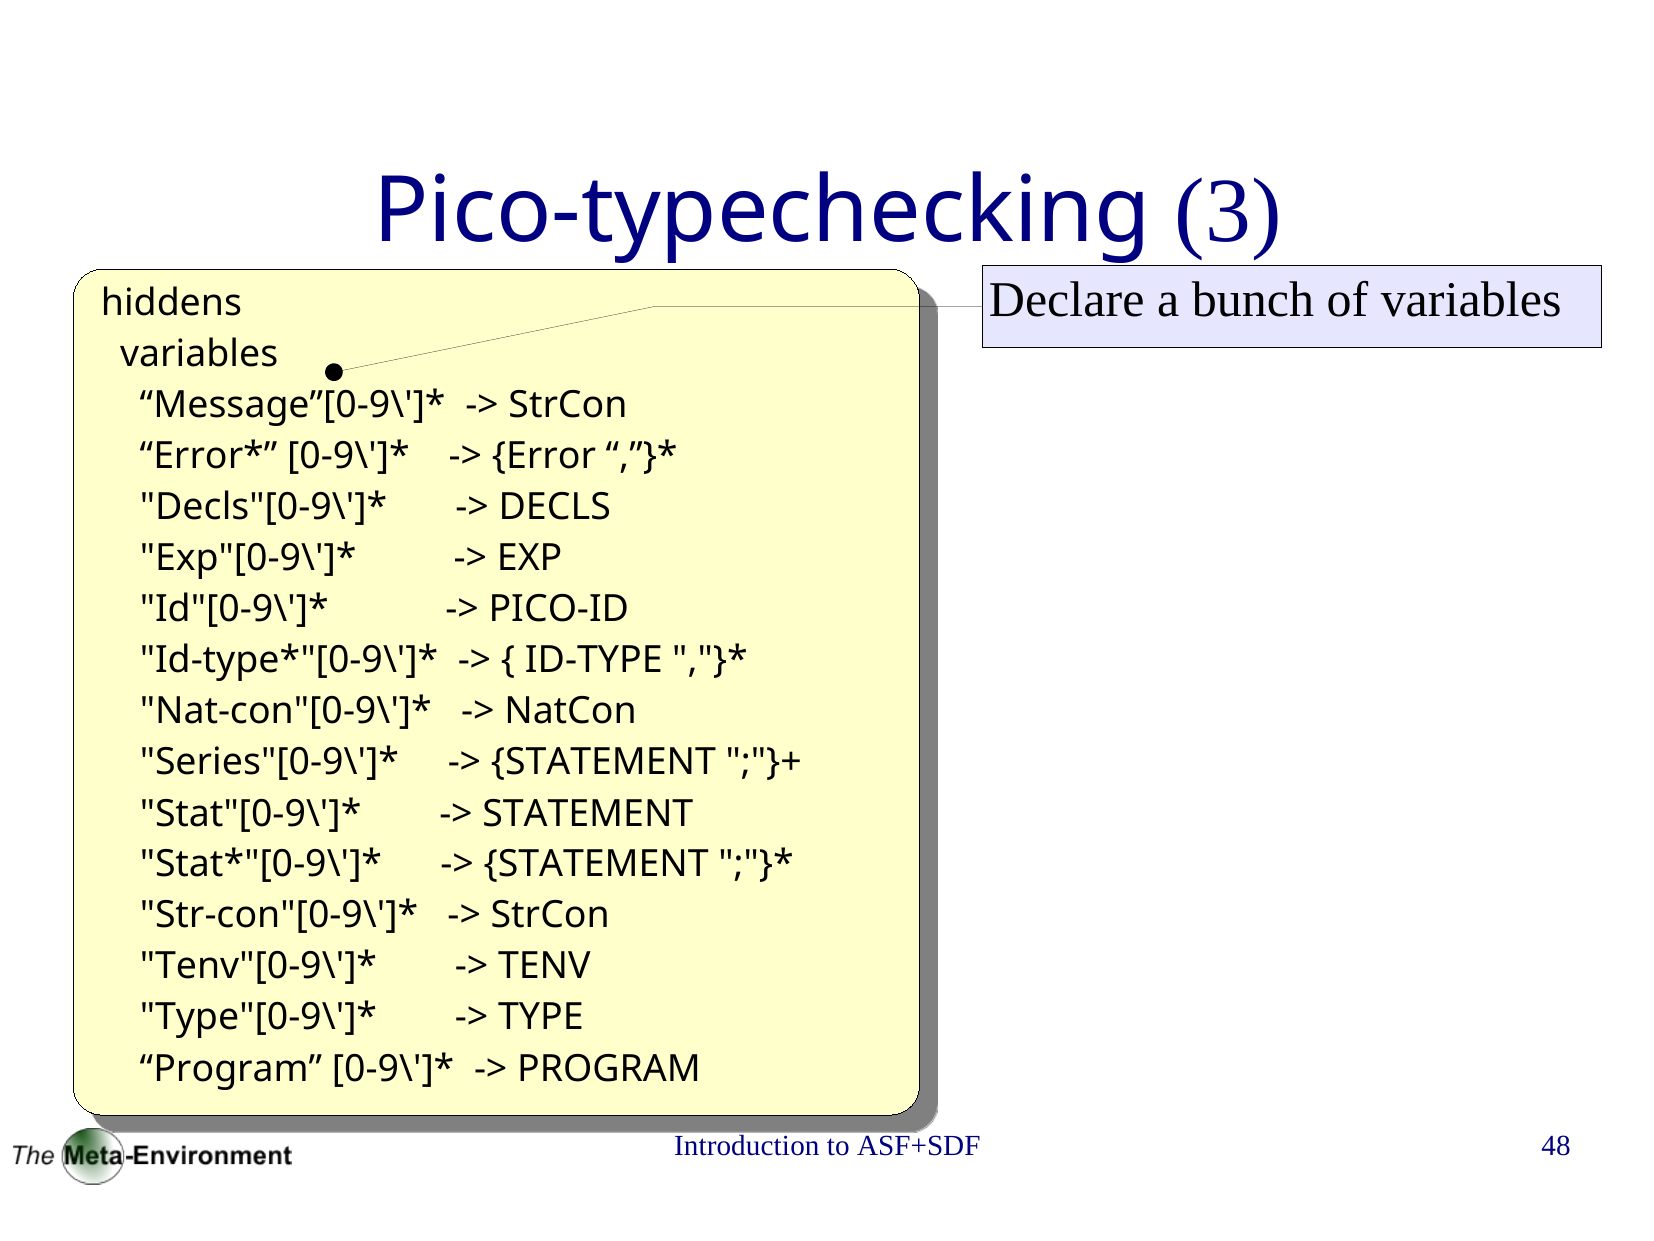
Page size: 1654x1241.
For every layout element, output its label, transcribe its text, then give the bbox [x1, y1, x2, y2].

text_box [73, 274, 85, 1110]
text_box hiddens variables “Message”[0-9\']* -> StrCon “Error*” [0-9\']* -> {Error “,”}* "Decls"[0-9\']* -> DECLS "Exp"[0-9\']* -> EXP "Id"[0-9\']* -> PICO-ID "Id-type*"[0-9\']* -> { ID-TYPE ","}* "Nat-con"[0-9\']* -> NatCon "Series"[0-9\']* -> {STATEMENT ";"}+ "Stat"[0-9\']* -> STATEMENT "Stat*"[0-9\']* -> {STATEMENT ";"}* "Str-con"[0-9\']* -> StrCon "Tenv"[0-9\']* -> TENV "Type"[0-9\']* -> TYPE “Program” [0-9\']* -> PROGRAM [85, 268, 967, 1120]
text_box Declare a bunch of variables [982, 265, 1602, 348]
title Pico-typechecking (3) [121, 102, 1534, 311]
picture [13, 1128, 292, 1185]
